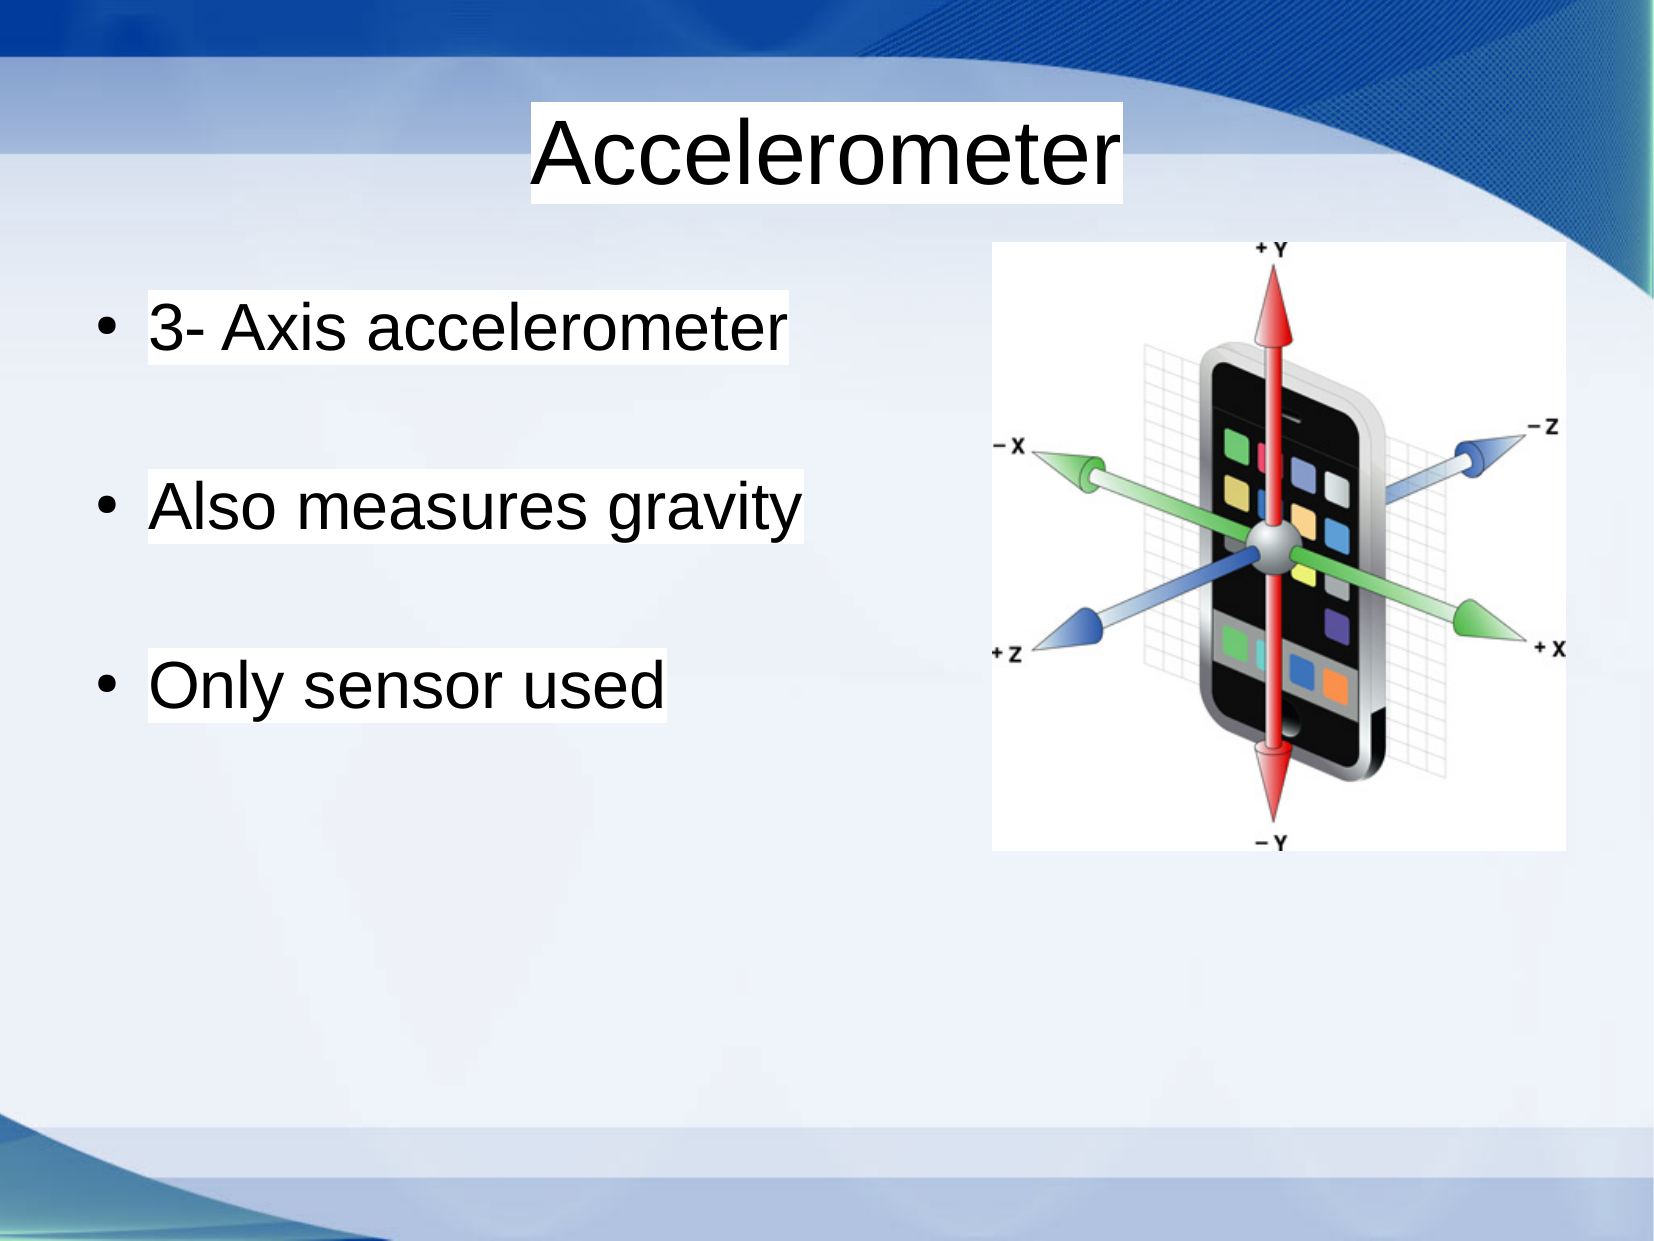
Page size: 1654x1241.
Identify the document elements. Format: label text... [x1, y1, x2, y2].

picture [0, 0, 1654, 1241]
title Accelerometer [82, 49, 1571, 257]
list 3- Axis accelerometer Also measures gravity Only sensor used [77, 290, 1566, 1010]
